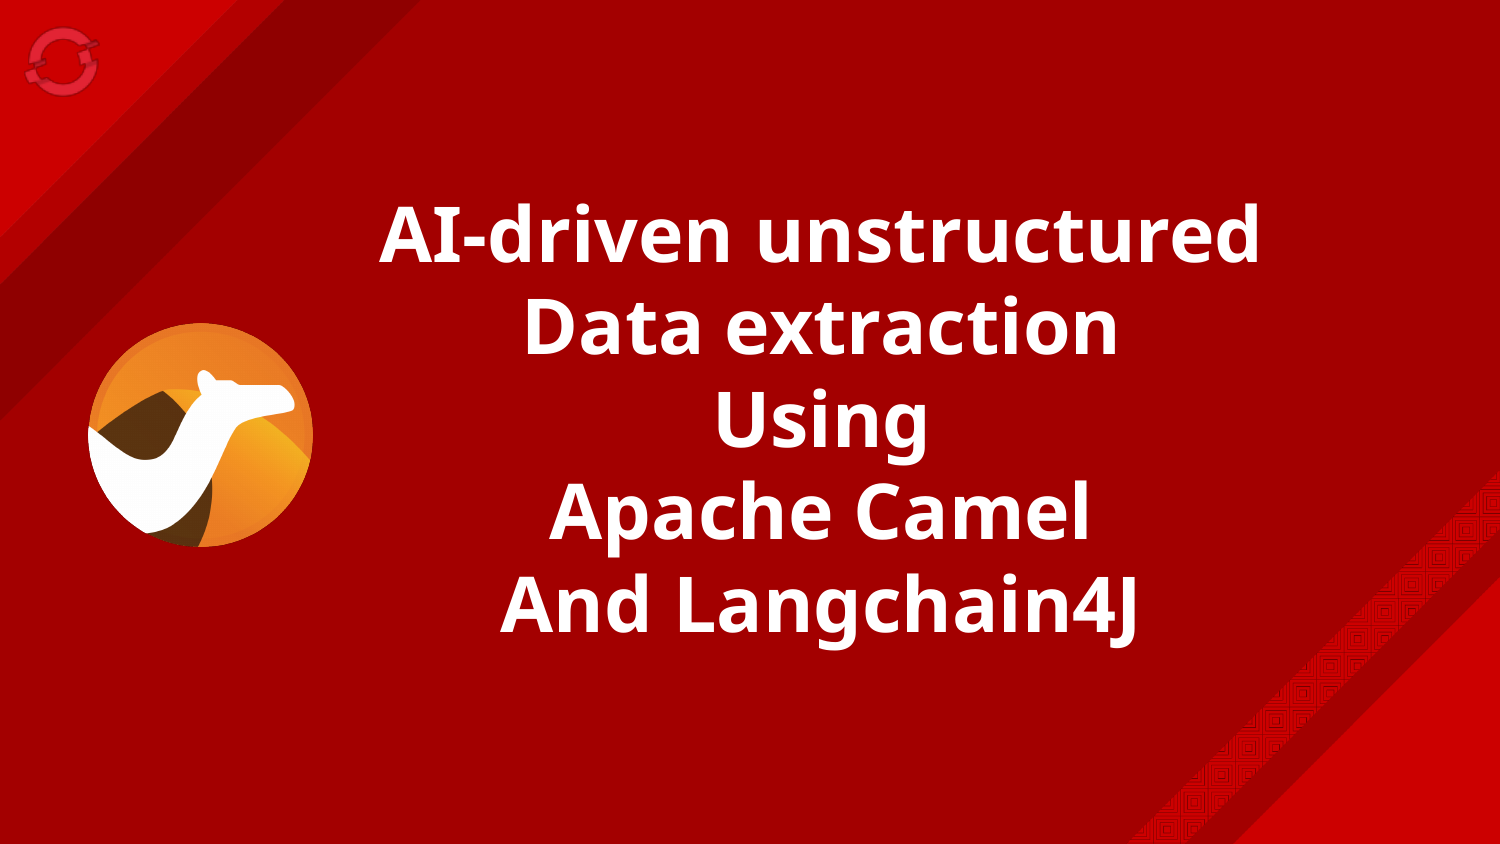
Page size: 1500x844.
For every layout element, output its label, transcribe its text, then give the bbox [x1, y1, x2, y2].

picture [0, 0, 1500, 844]
title AI-driven unstructured Data extraction Using Apache Camel And Langchain4J [298, 353, 1345, 663]
